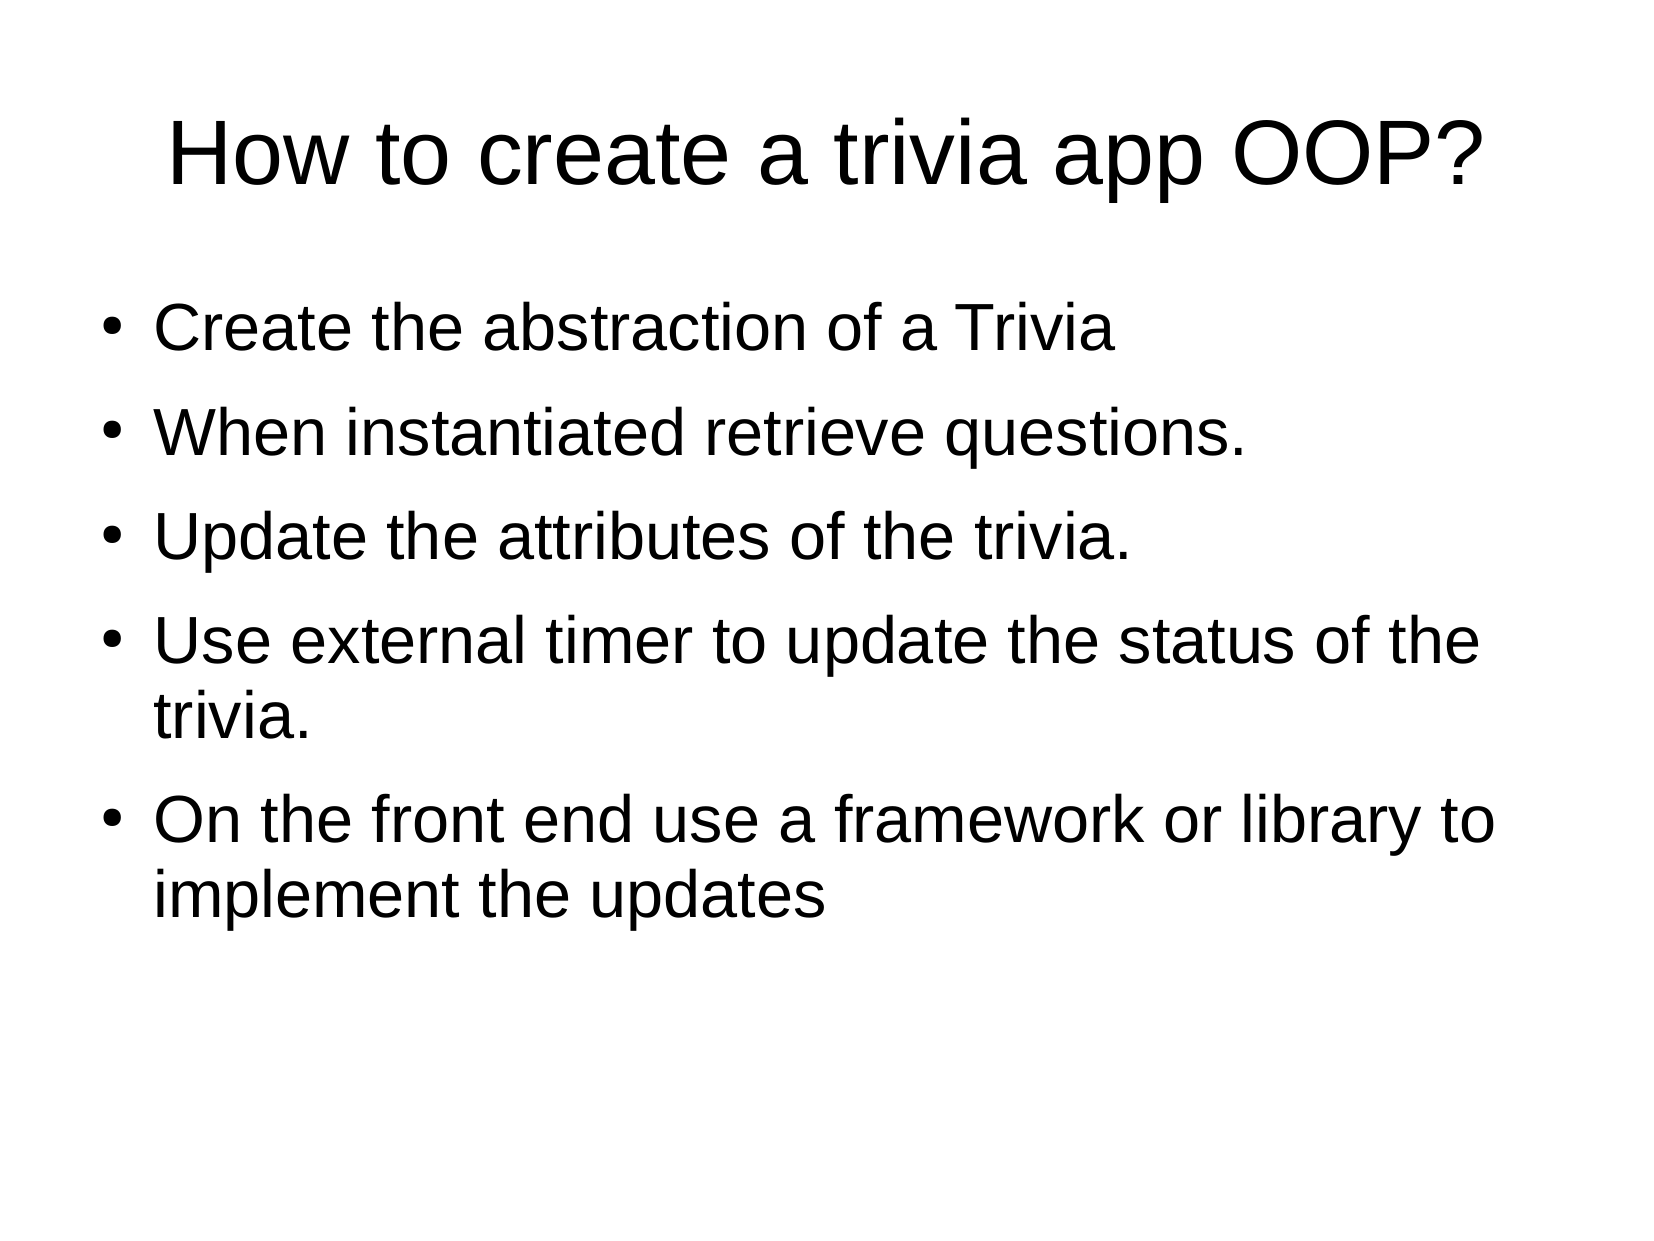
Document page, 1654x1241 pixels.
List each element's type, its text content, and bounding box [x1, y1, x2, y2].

list Create the abstraction of a Trivia When instantiated retrieve questions. Update the attributes of the trivia. Use external timer to update the status of the trivia. On the front end use a framework or library to implement the updates [82, 290, 1571, 1010]
title How to create a trivia app OOP? [82, 49, 1571, 257]
